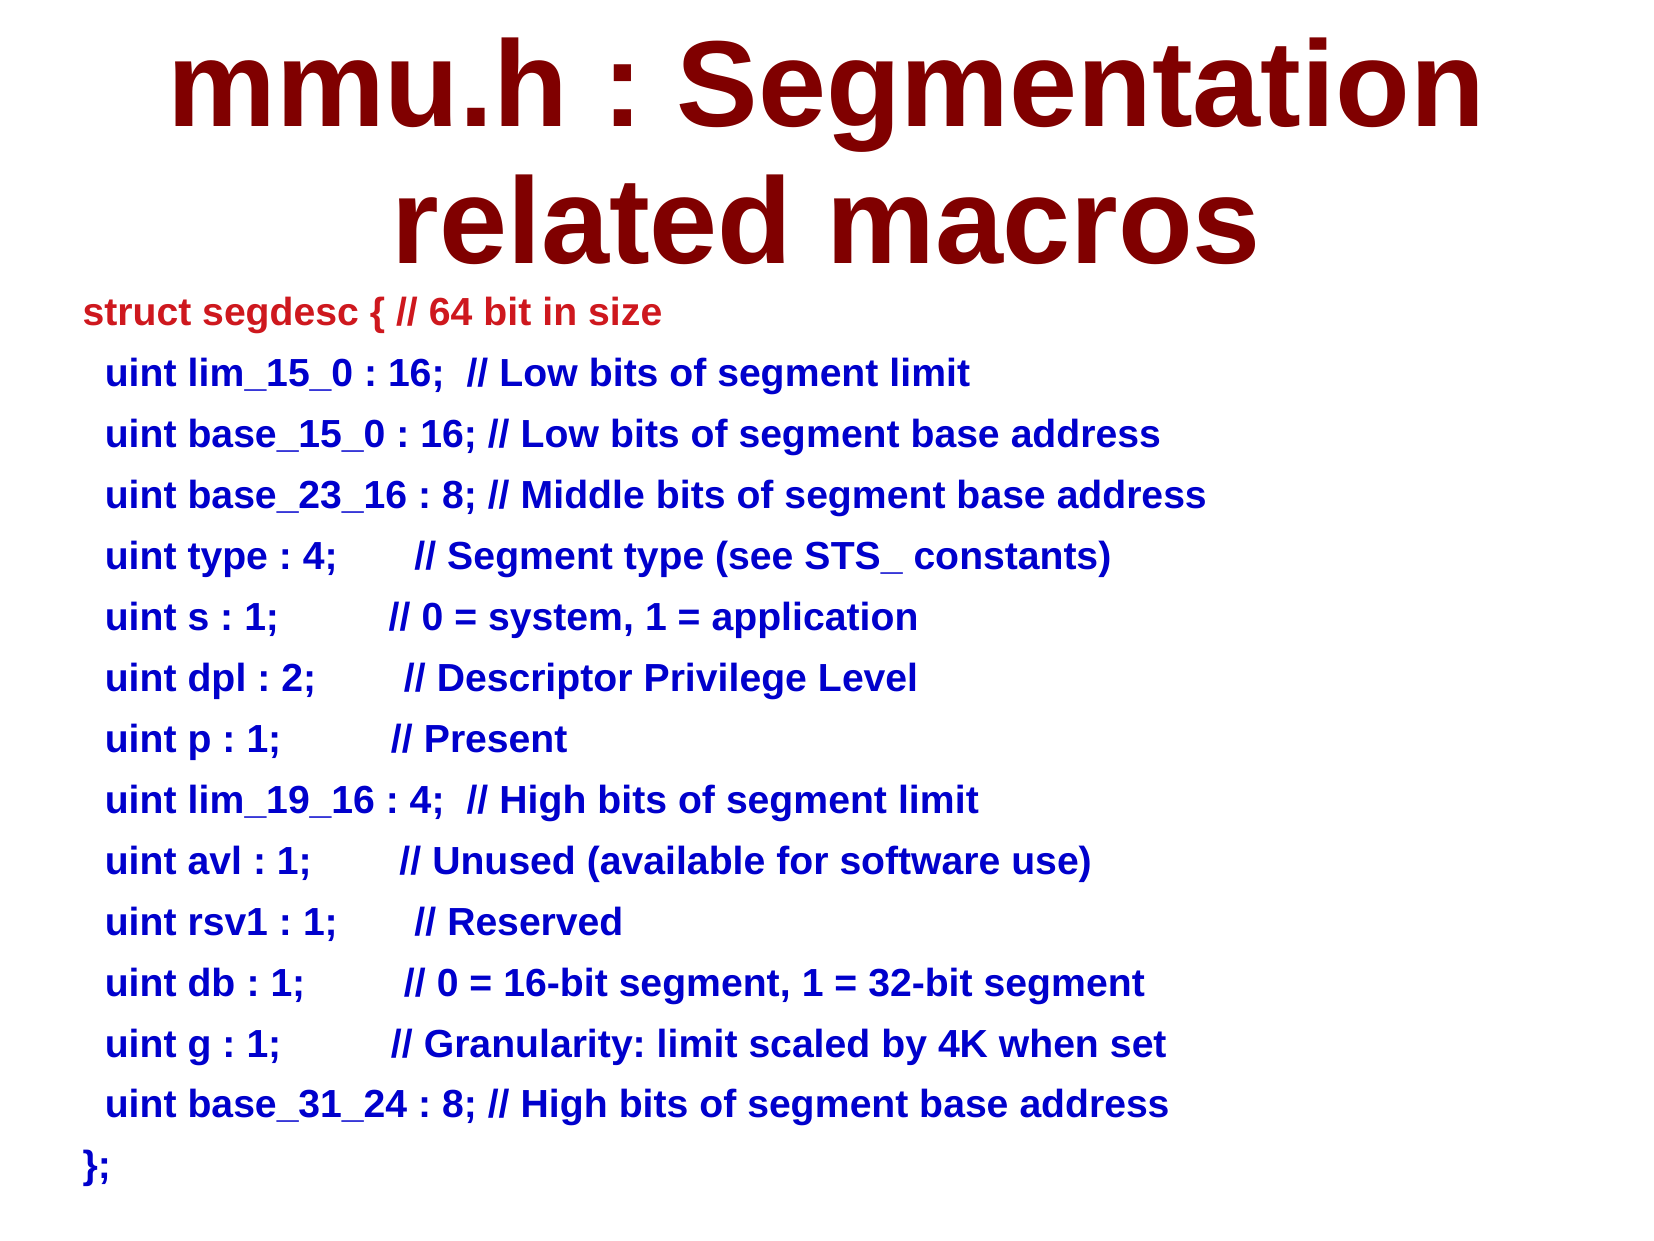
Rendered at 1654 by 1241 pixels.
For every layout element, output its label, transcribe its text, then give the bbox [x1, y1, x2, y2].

list struct segdesc { // 64 bit in size uint lim_15_0 : 16; // Low bits of segment limit uint base_15_0 : 16; // Low bits of segment base address uint base_23_16 : 8; // Middle bits of segment base address uint type : 4; // Segment type (see STS_ constants) uint s : 1; // 0 = system, 1 = application uint dpl : 2; // Descriptor Privilege Level uint p : 1; // Present uint lim_19_16 : 4; // High bits of segment limit uint avl : 1; // Unused (available for software use) uint rsv1 : 1; // Reserved uint db : 1; // 0 = 16-bit segment, 1 = 32-bit segment uint g : 1; // Granularity: limit scaled by 4K when set uint base_31_24 : 8; // High bits of segment base address }; [82, 290, 1595, 1193]
title mmu.h : Segmentation related macros [82, 16, 1571, 290]
